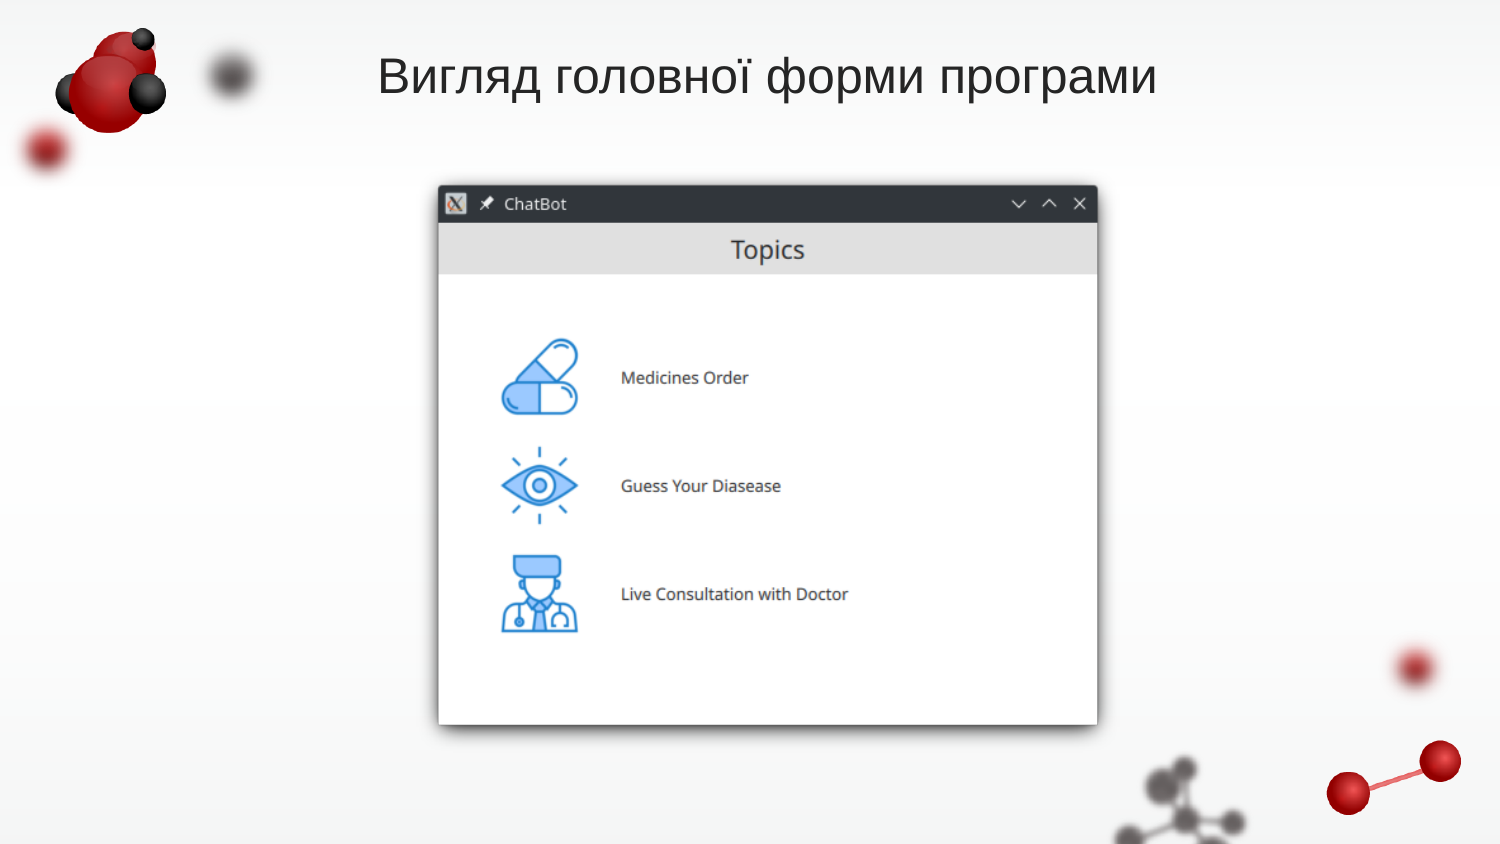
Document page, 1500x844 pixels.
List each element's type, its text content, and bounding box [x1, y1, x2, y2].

title Вигляд головної форми програми [236, 0, 1300, 119]
picture [0, 0, 1500, 844]
